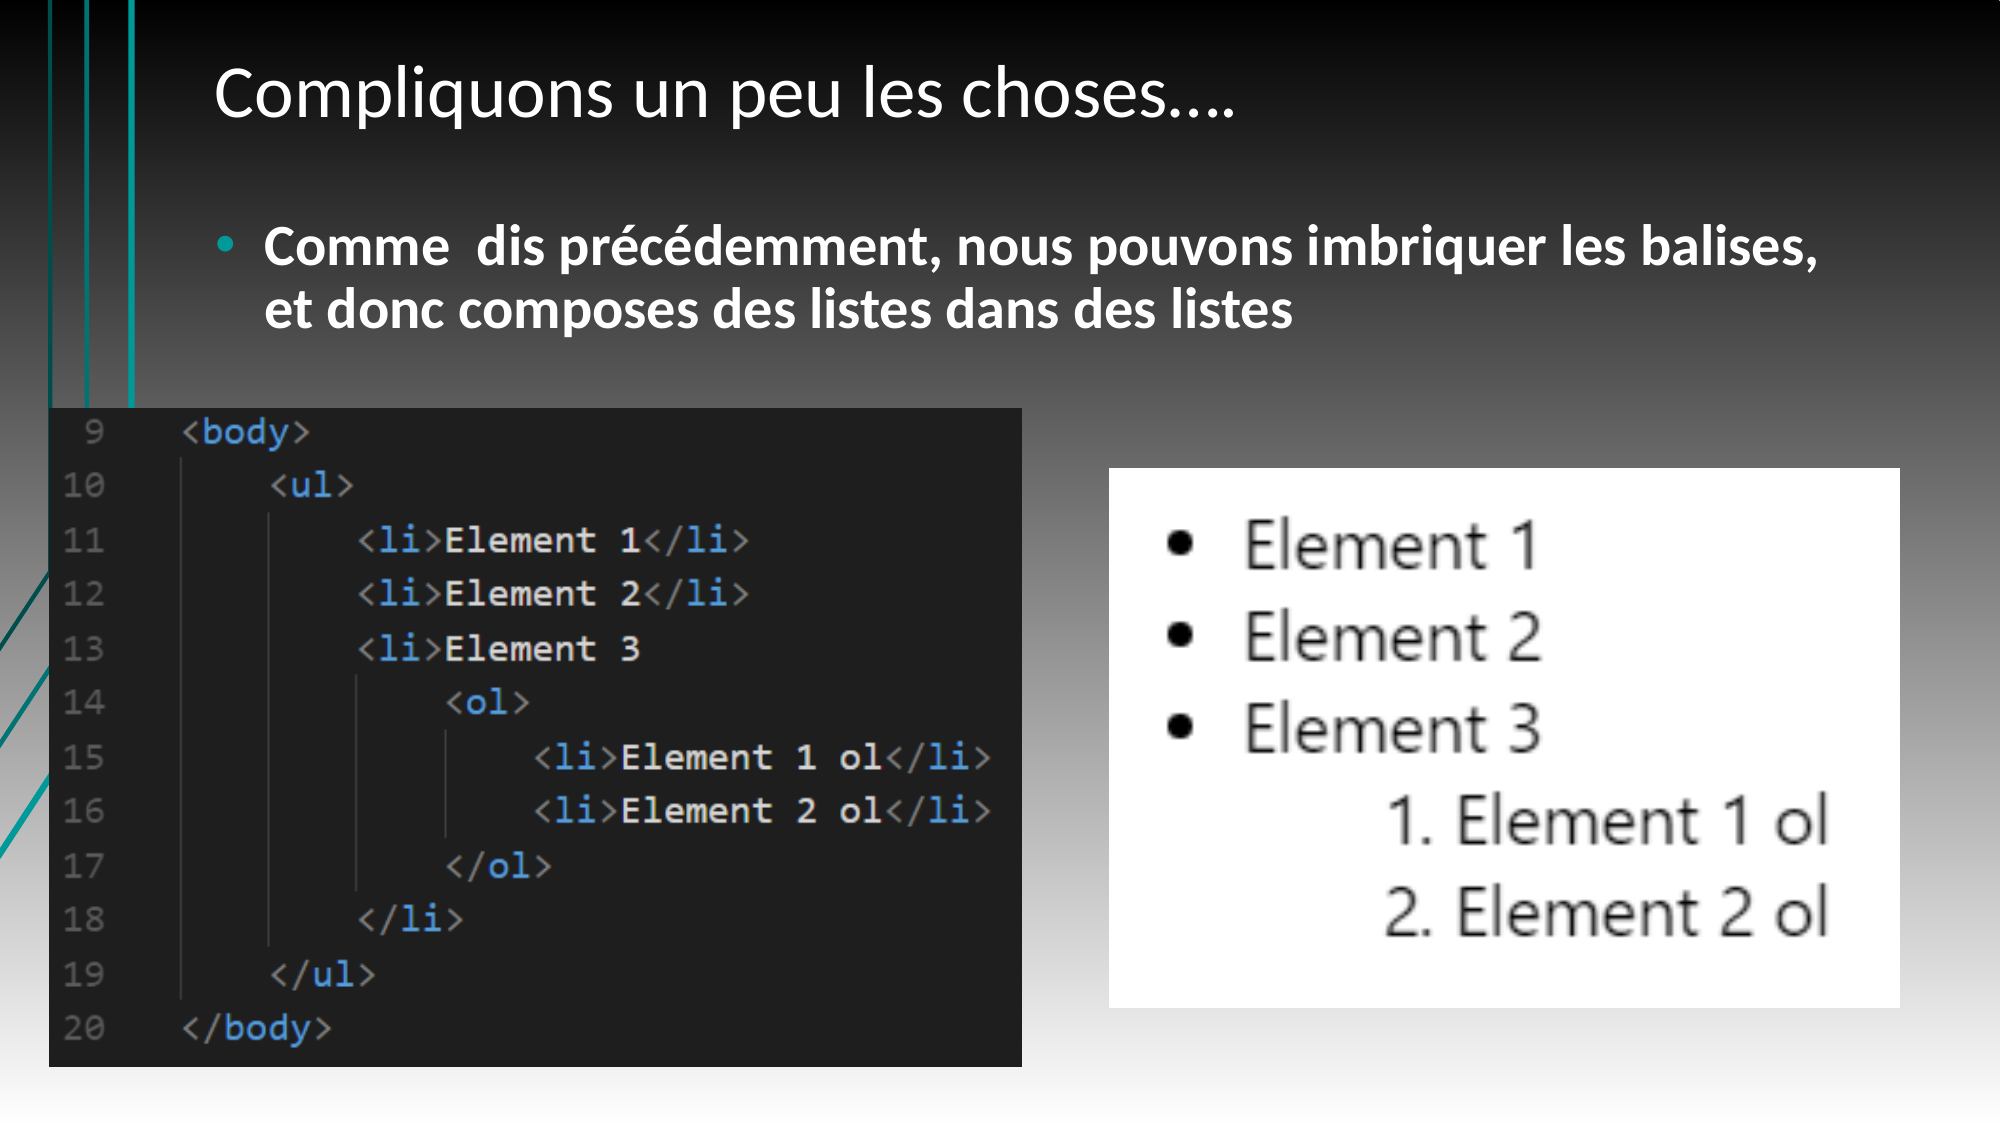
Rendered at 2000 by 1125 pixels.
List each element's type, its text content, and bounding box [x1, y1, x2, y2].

list Comme dis précédemment, nous pouvons imbriquer les balises, et donc composes des listes dans des listes [200, 208, 1851, 941]
picture [49, 408, 1022, 1067]
title Compliquons un peu les choses…. [200, 45, 1900, 149]
picture [1109, 468, 1900, 1008]
